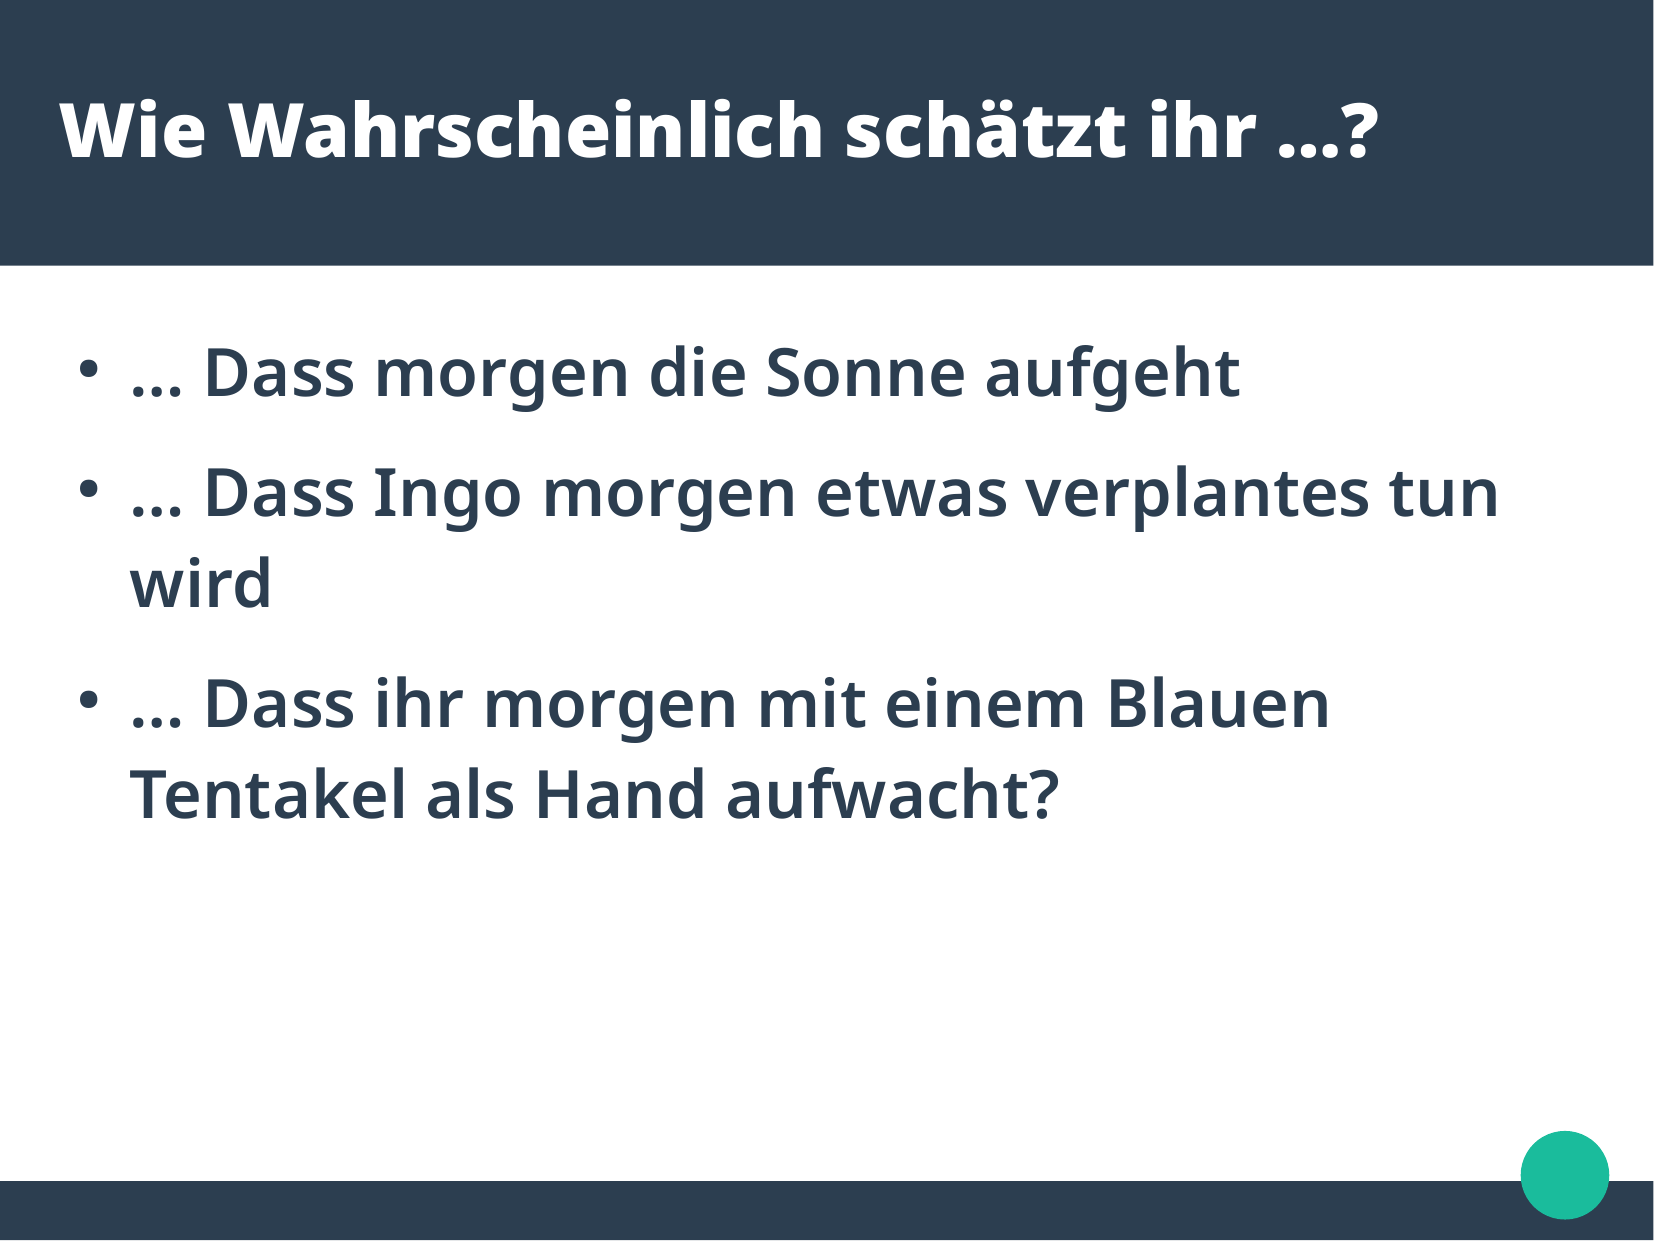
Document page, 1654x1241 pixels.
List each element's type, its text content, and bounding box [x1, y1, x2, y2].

list … Dass morgen die Sonne aufgeht … Dass Ingo morgen etwas verplantes tun wird … Dass ihr morgen mit einem Blauen Tentakel als Hand aufwacht? [59, 324, 1595, 1152]
title Wie Wahrscheinlich schätzt ihr …? [59, 49, 1595, 207]
